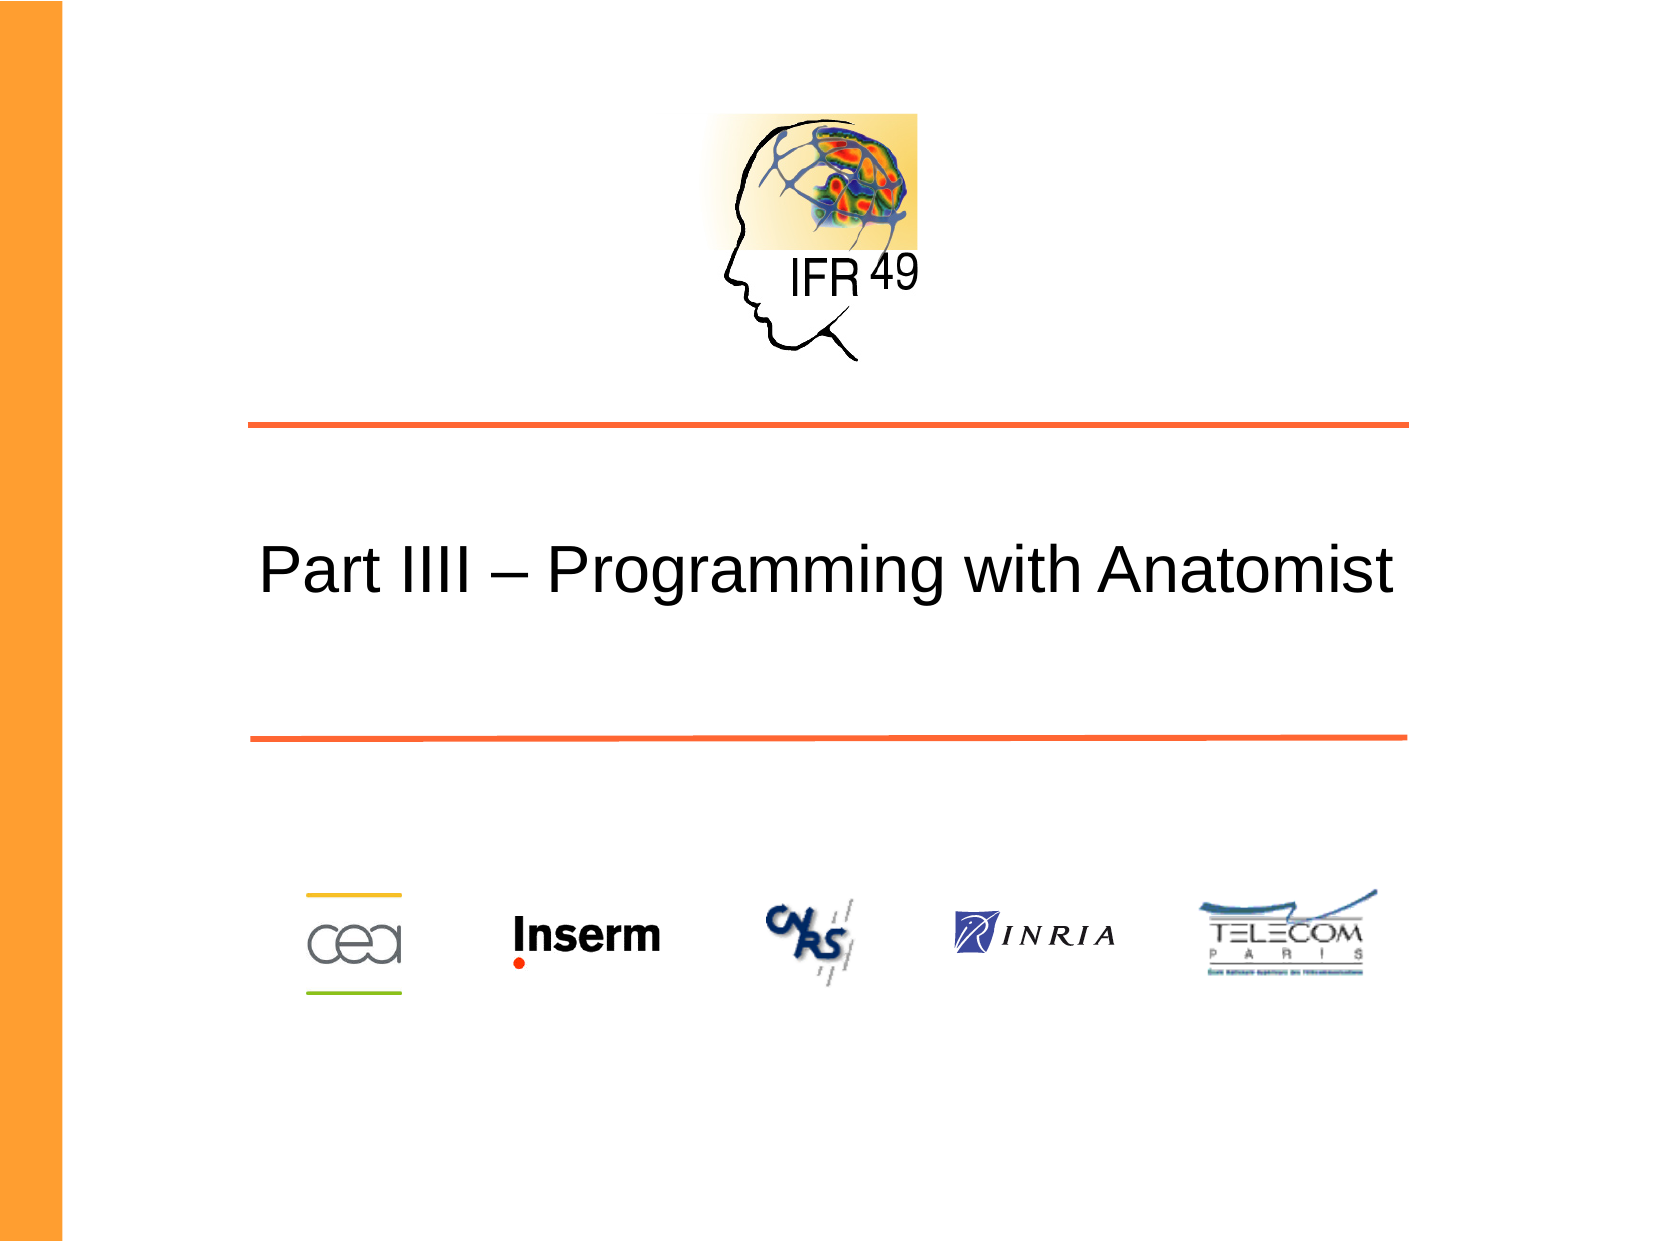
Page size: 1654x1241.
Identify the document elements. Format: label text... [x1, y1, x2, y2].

picture [513, 916, 662, 972]
picture [306, 893, 402, 995]
picture [1197, 882, 1380, 985]
picture [954, 910, 1115, 954]
title Part IIII – Programming with Anatomist [236, 473, 1418, 666]
picture [766, 898, 856, 988]
picture [656, 105, 918, 401]
